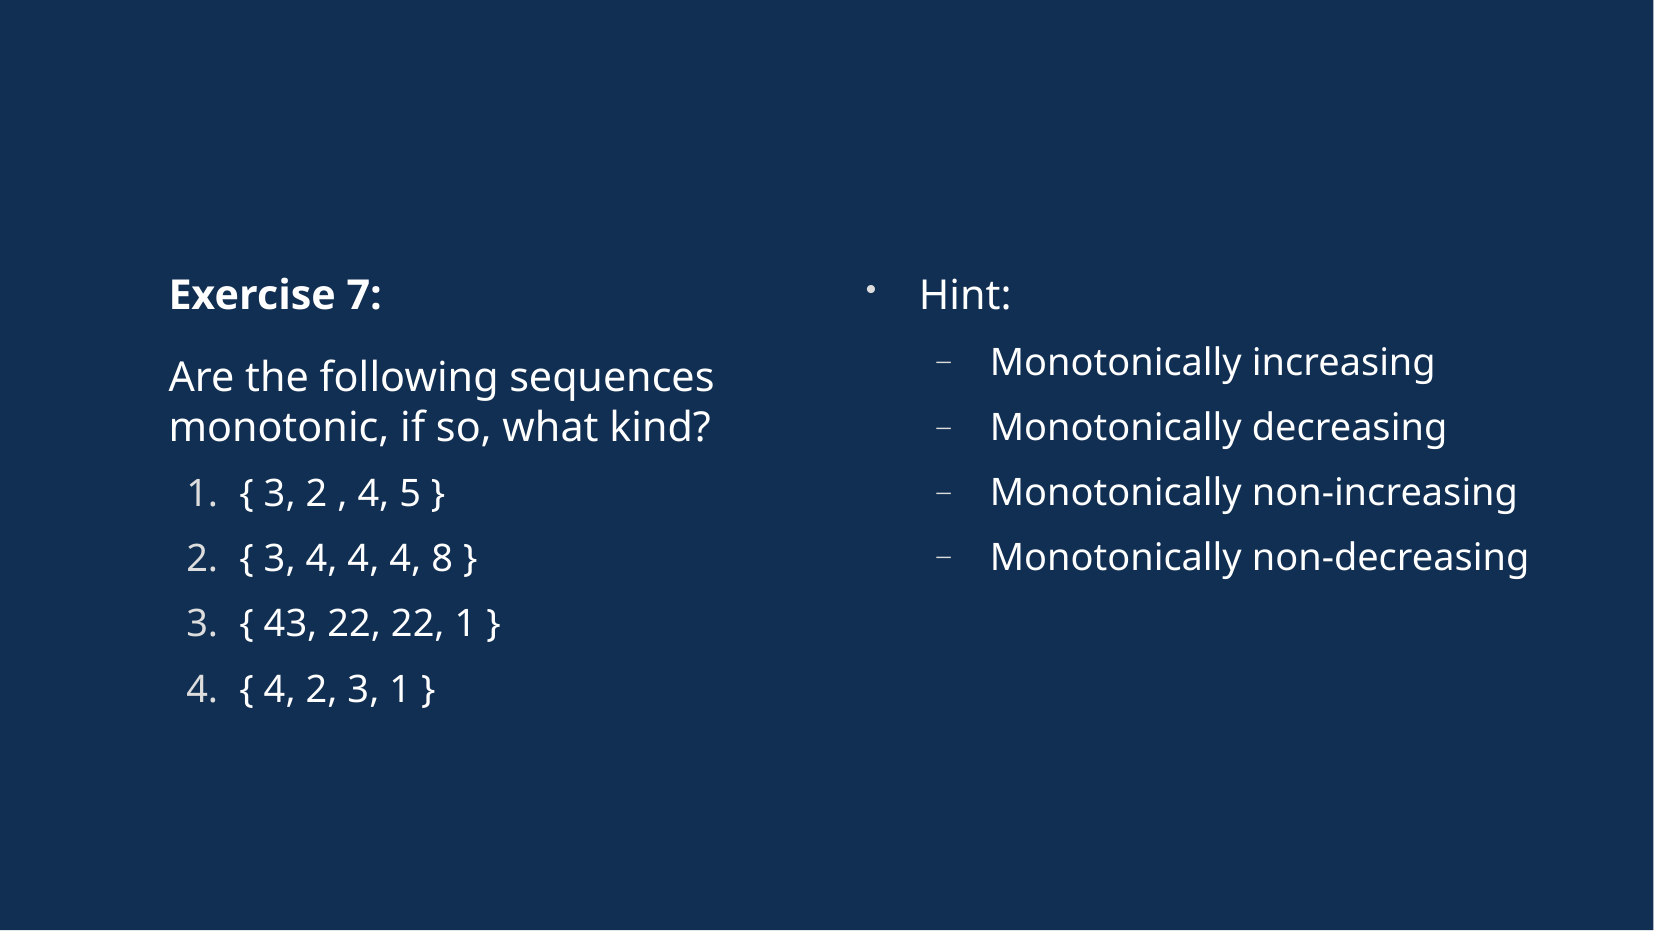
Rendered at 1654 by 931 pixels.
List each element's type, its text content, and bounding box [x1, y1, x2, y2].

list Exercise 7: Are the following sequences monotonic, if so, what kind? { 3, 2 , 4, 5 } { 3, 4, 4, 4, 8 } { 43, 22, 22, 1 } { 4, 2, 3, 1 } [97, 268, 813, 806]
list Hint: Monotonically increasing Monotonically decreasing Monotonically non-increasing Monotonically non-decreasing [848, 268, 1563, 806]
